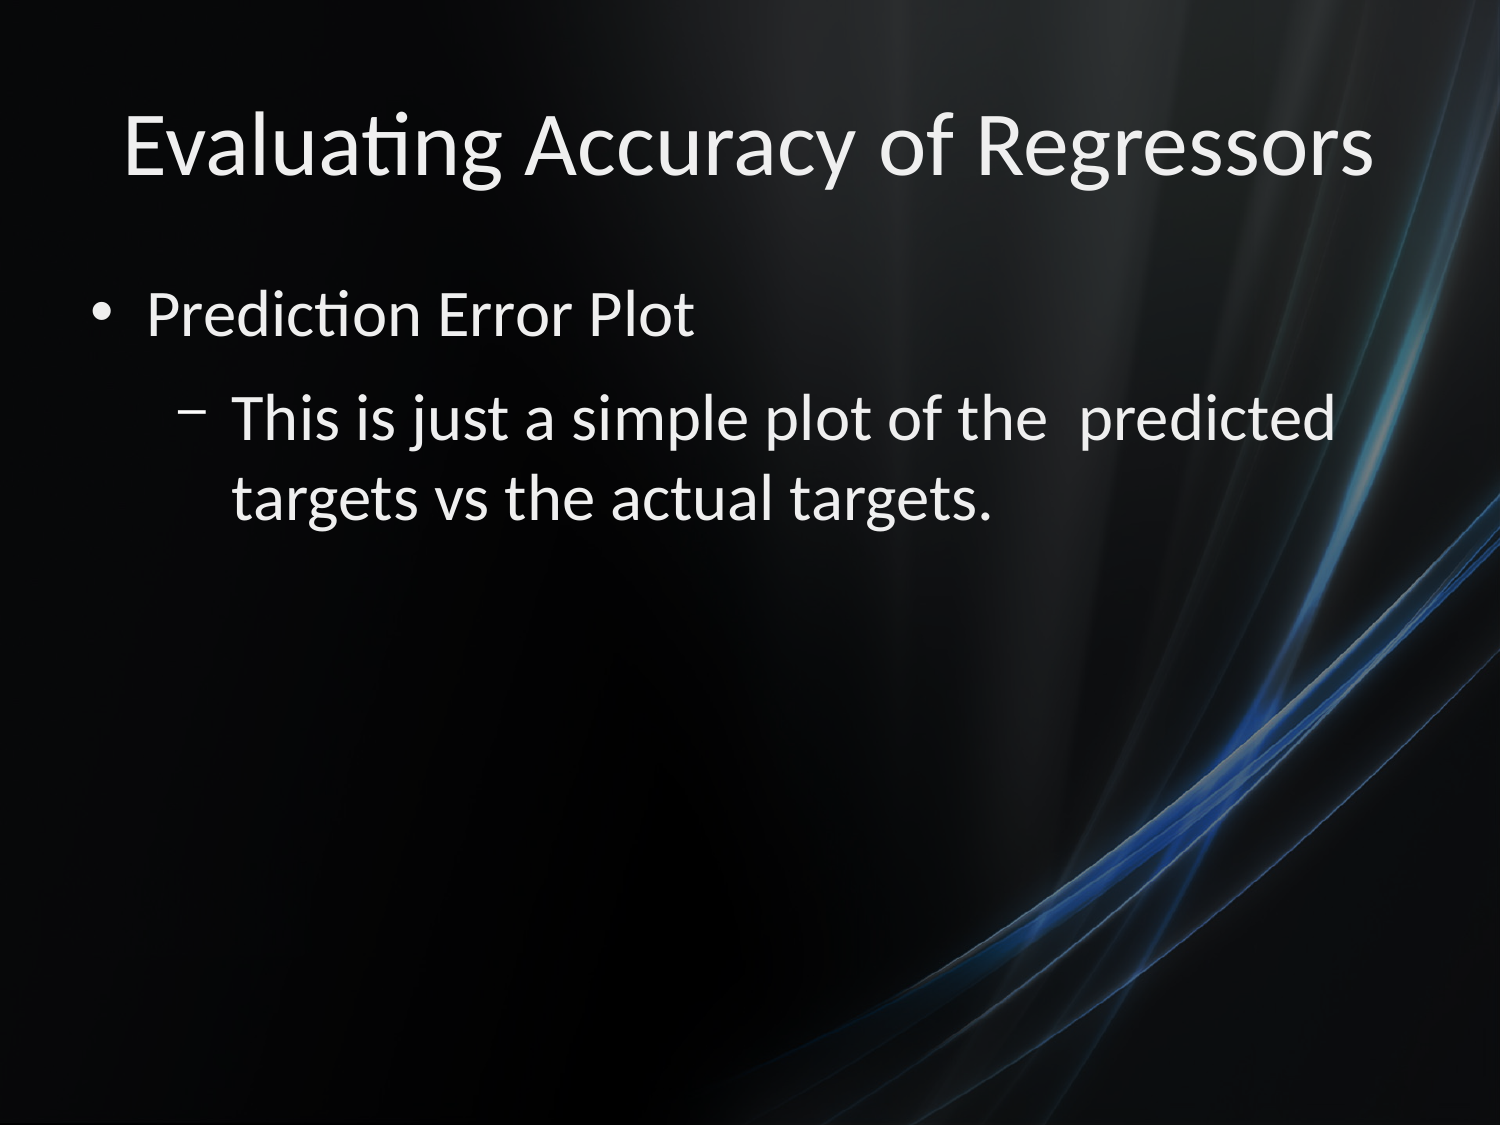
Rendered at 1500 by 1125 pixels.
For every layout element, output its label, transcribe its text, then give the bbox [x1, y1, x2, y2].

title Evaluating Accuracy of Regressors [75, 45, 1425, 233]
picture [0, 0, 1500, 1125]
list Prediction Error Plot This is just a simple plot of the predicted targets vs the actual targets. [75, 262, 1425, 1005]
